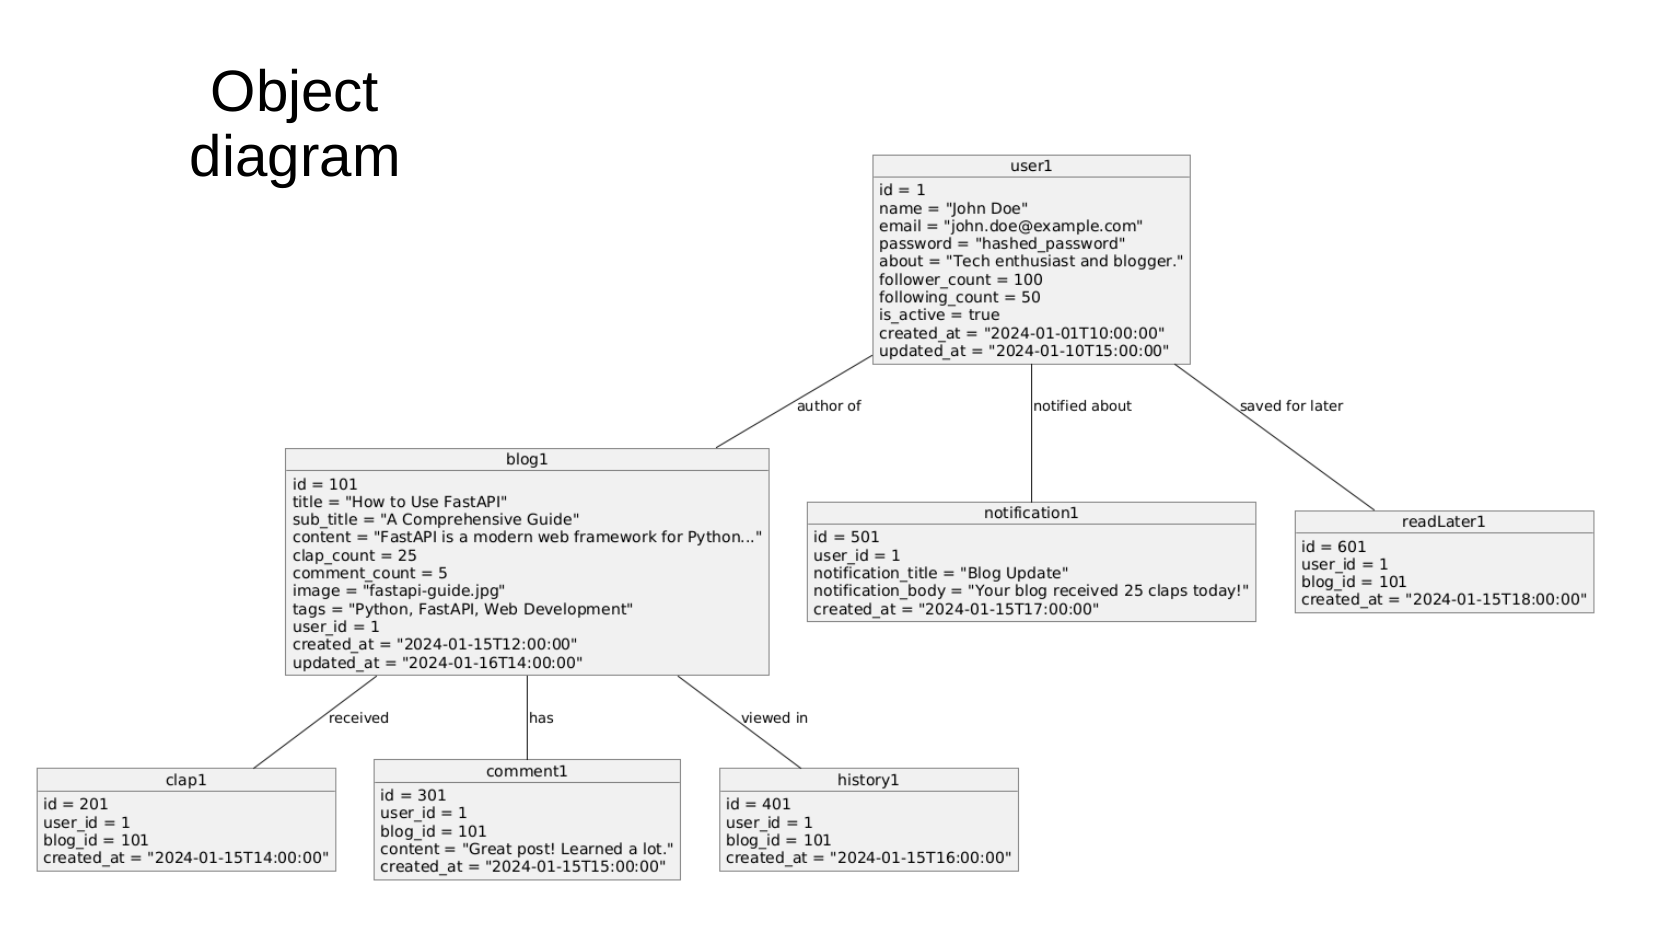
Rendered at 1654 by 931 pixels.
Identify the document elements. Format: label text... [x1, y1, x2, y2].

title Object diagram [118, 59, 473, 190]
picture [29, 147, 1600, 886]
